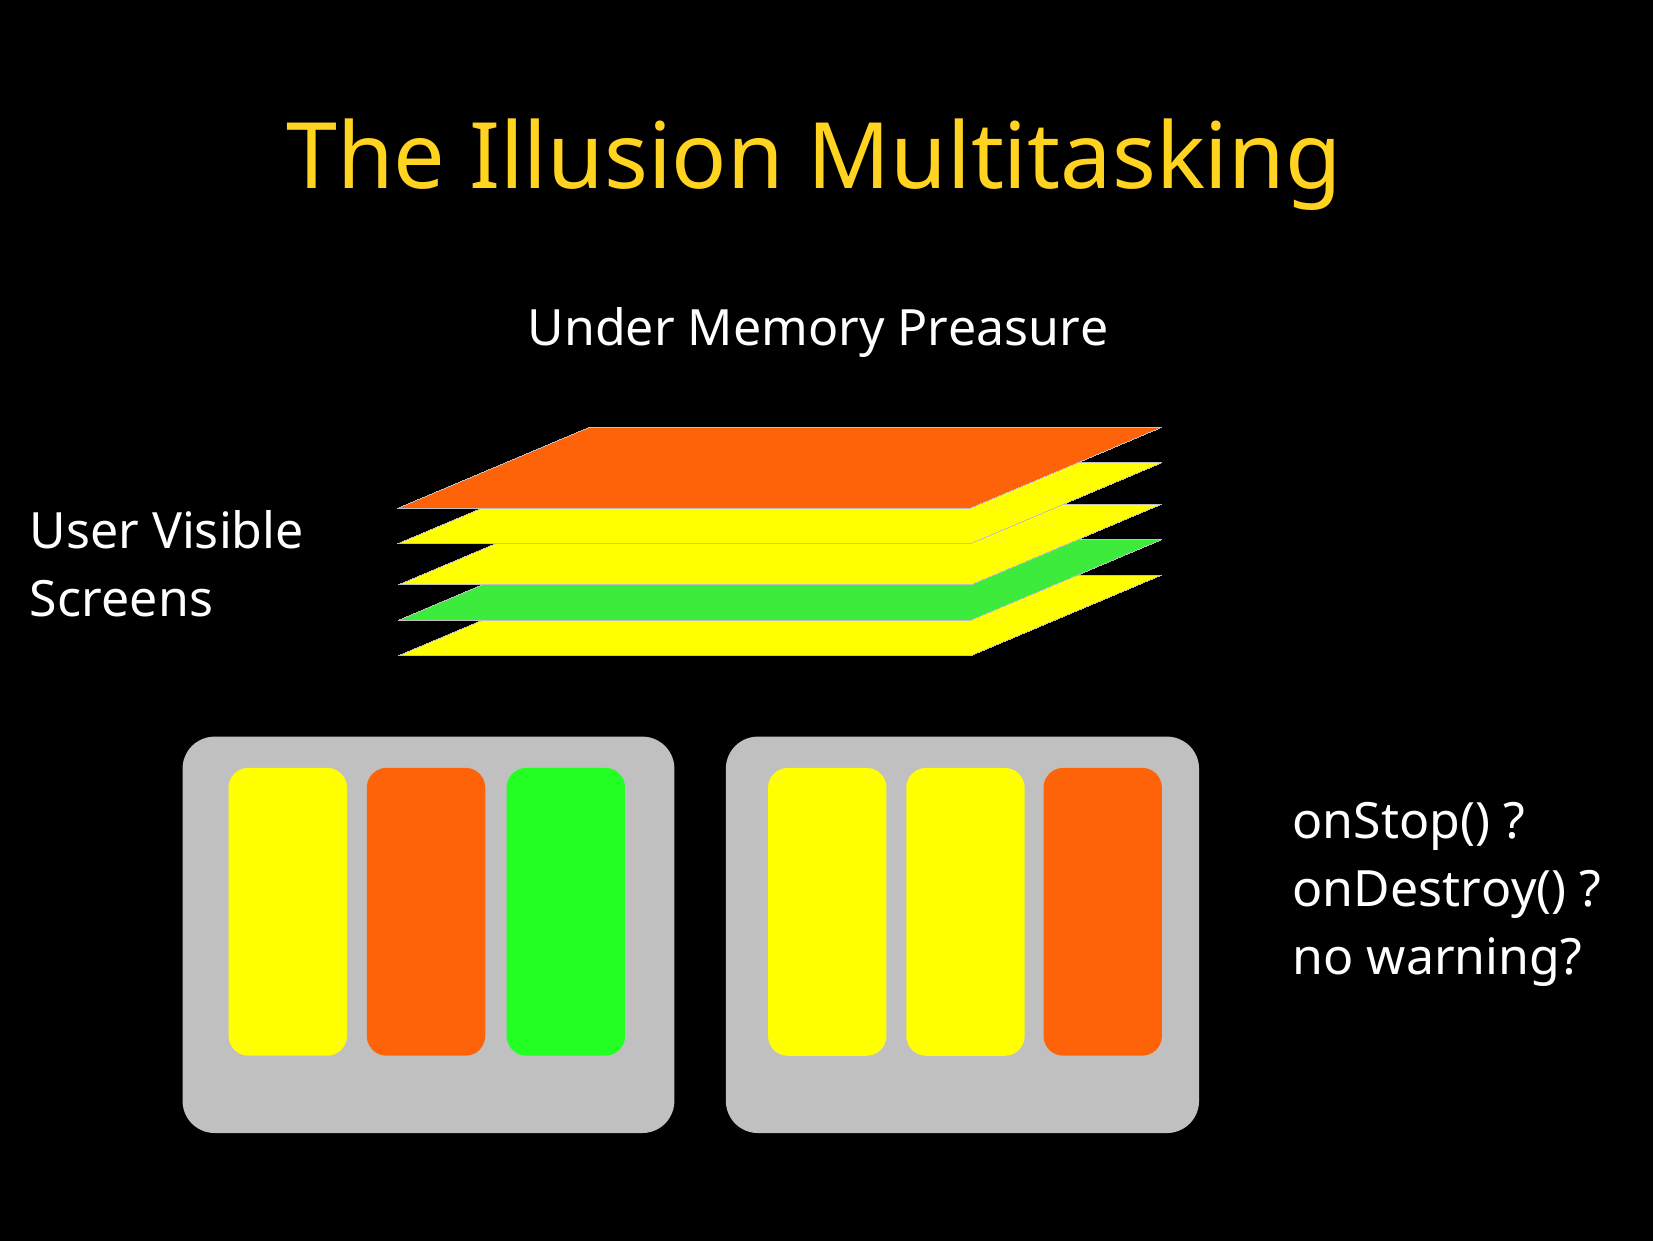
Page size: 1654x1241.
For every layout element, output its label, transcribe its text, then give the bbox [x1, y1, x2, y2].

text_box [182, 736, 675, 1134]
text_box onStop() ? onDestroy() ? no warning? [1292, 784, 1598, 953]
text_box [725, 736, 1200, 1134]
text_box [397, 427, 1162, 656]
text_box Under Memory Preasure [527, 291, 1086, 348]
title The Illusion Multitasking [82, 49, 1571, 257]
text_box User Visible Screens [29, 495, 299, 608]
